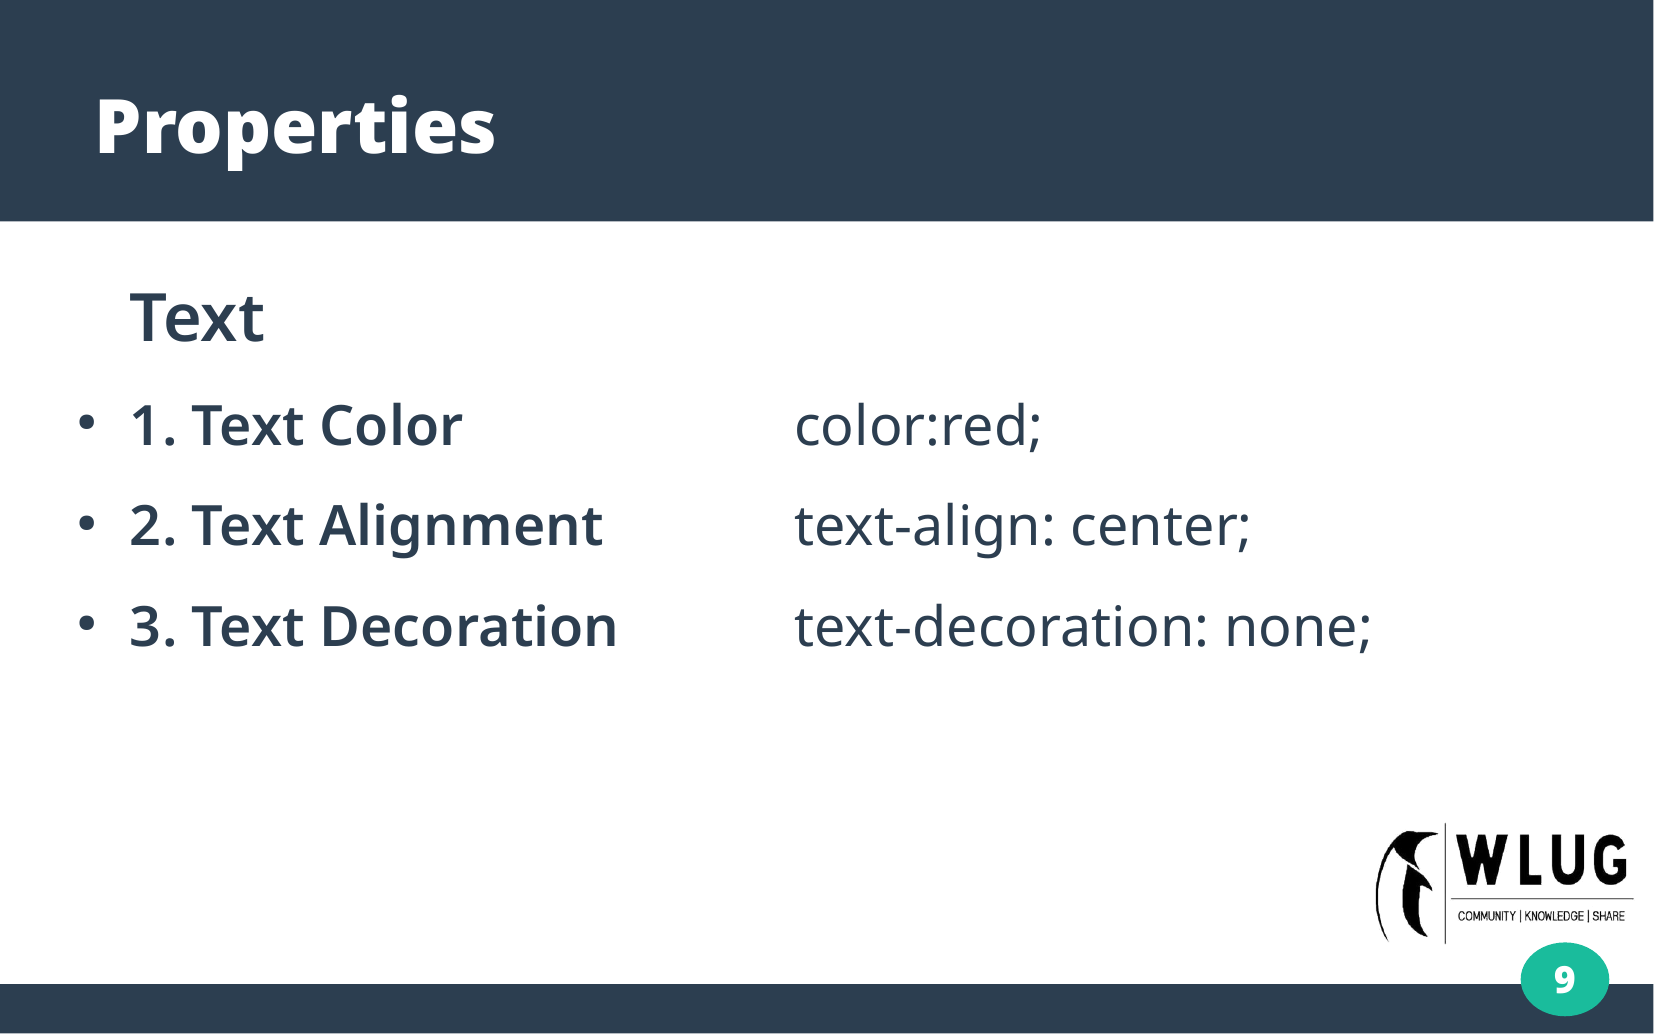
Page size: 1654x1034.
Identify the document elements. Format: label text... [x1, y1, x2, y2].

picture [1358, 814, 1643, 950]
title Properties [94, 59, 1630, 191]
list Text 1. Text Color color:red; 2. Text Alignment text-align: center; 3. Text Decoration text-decoration: none; [59, 270, 1595, 960]
